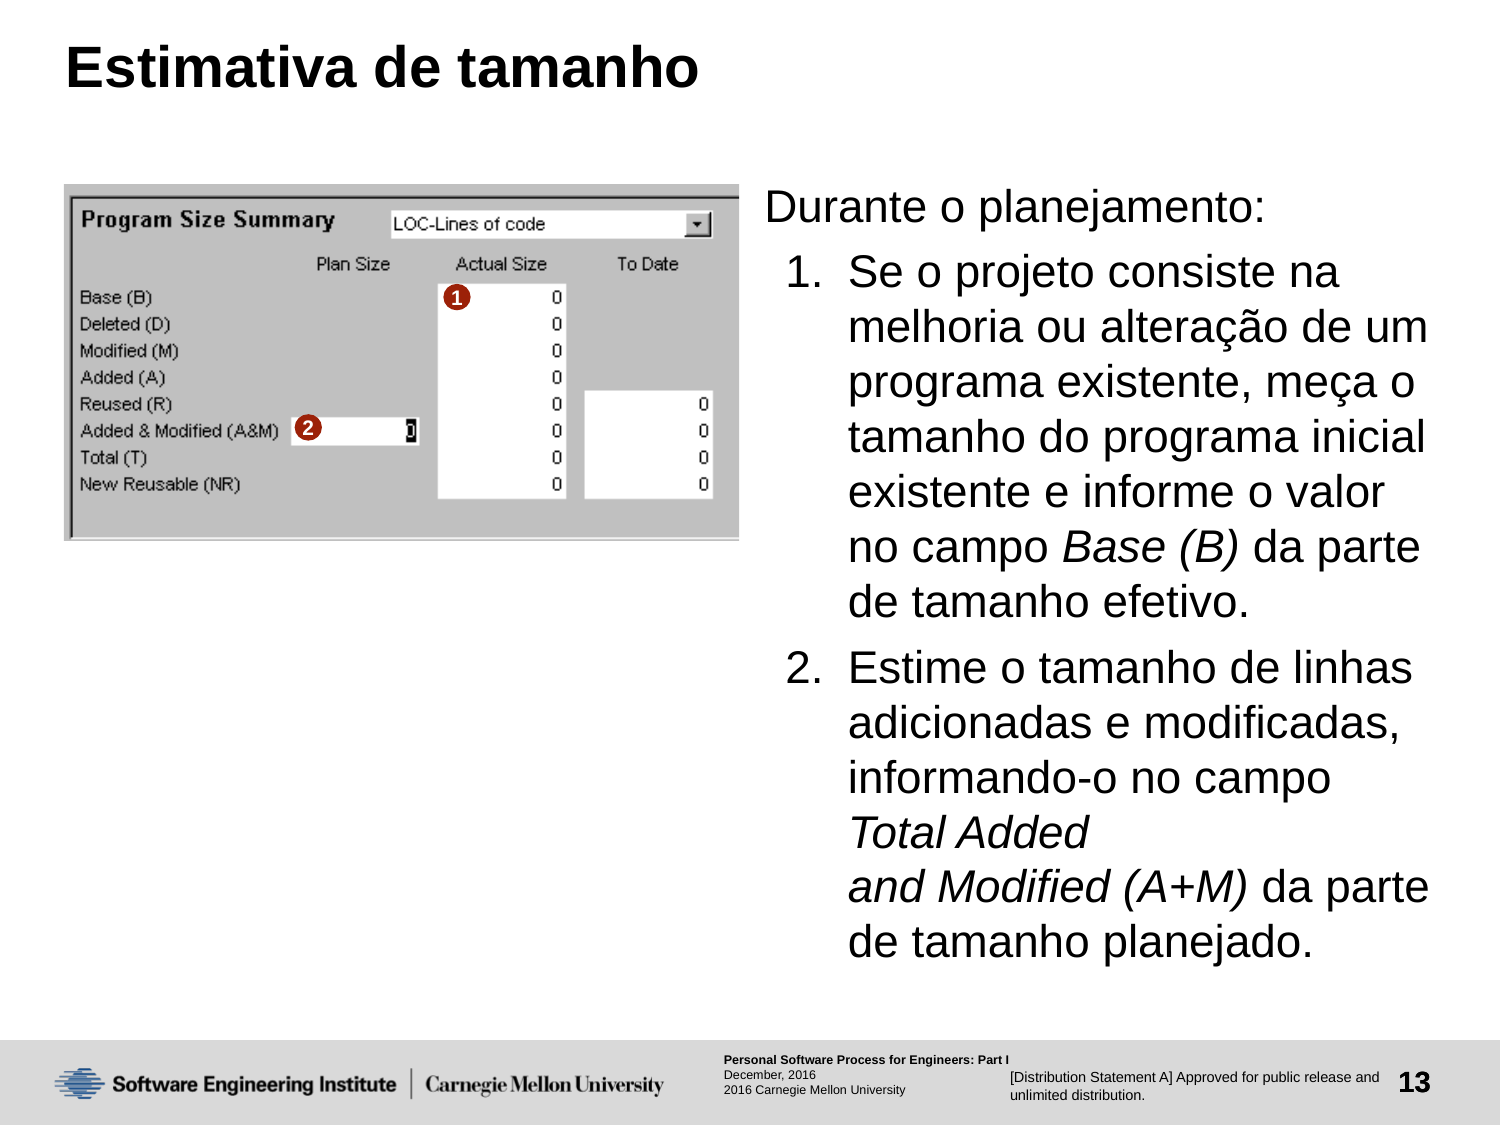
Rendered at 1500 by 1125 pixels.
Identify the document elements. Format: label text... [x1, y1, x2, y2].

list Durante o planejamento: Se o projeto consiste na melhoria ou alteração de um programa existente, meça o tamanho do programa inicial existente e informe o valor no campo Base (B) da parte de tamanho efetivo. Estime o tamanho de linhas adicionadas e modificadas, informando-o no campo Total Added and Modified (A+M) da parte de tamanho planejado. [764, 176, 1432, 998]
title Estimativa de tamanho [65, 37, 1313, 148]
picture [63, 184, 740, 541]
picture [46, 1061, 673, 1104]
